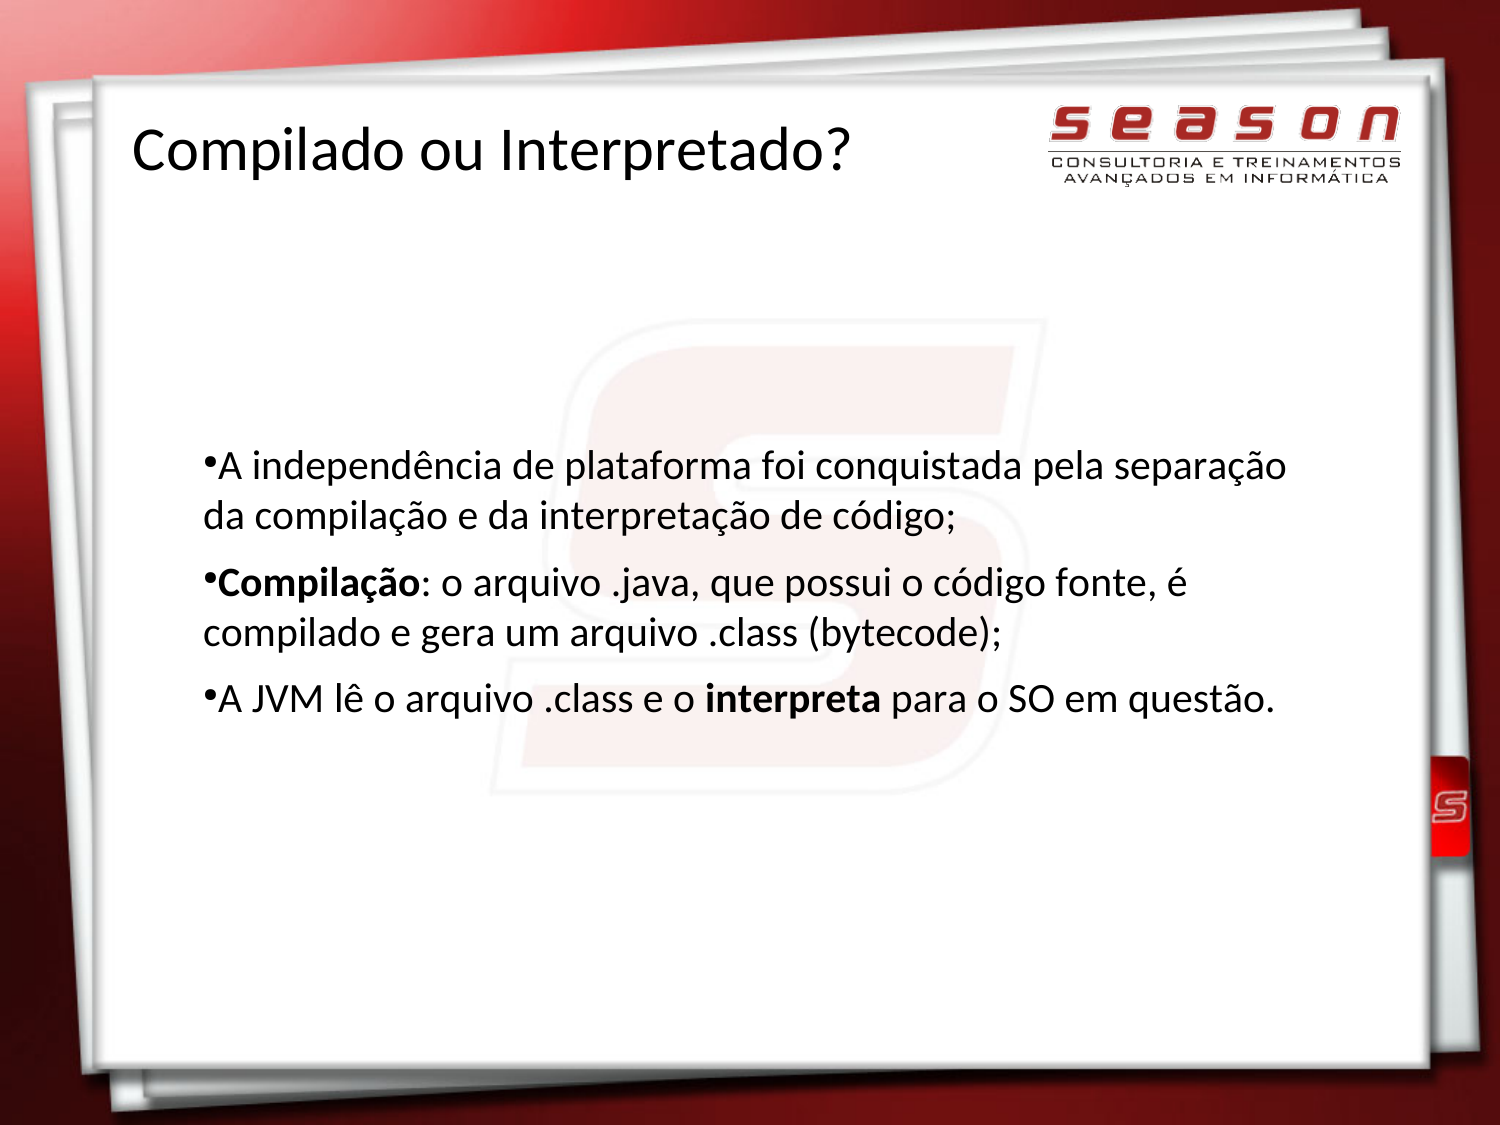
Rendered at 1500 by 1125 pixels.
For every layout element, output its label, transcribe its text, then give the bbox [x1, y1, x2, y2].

text_box A independência de plataforma foi conquistada pela separação da compilação e da interpretação de código; Compilação: o arquivo .java, que possui o código fonte, é compilado e gera um arquivo .class (bytecode); A JVM lê o arquivo .class e o interpreta para o SO em questão. [203, 311, 1323, 848]
picture [0, 0, 1500, 1125]
title Compilado ou Interpretado? [118, 33, 1394, 257]
